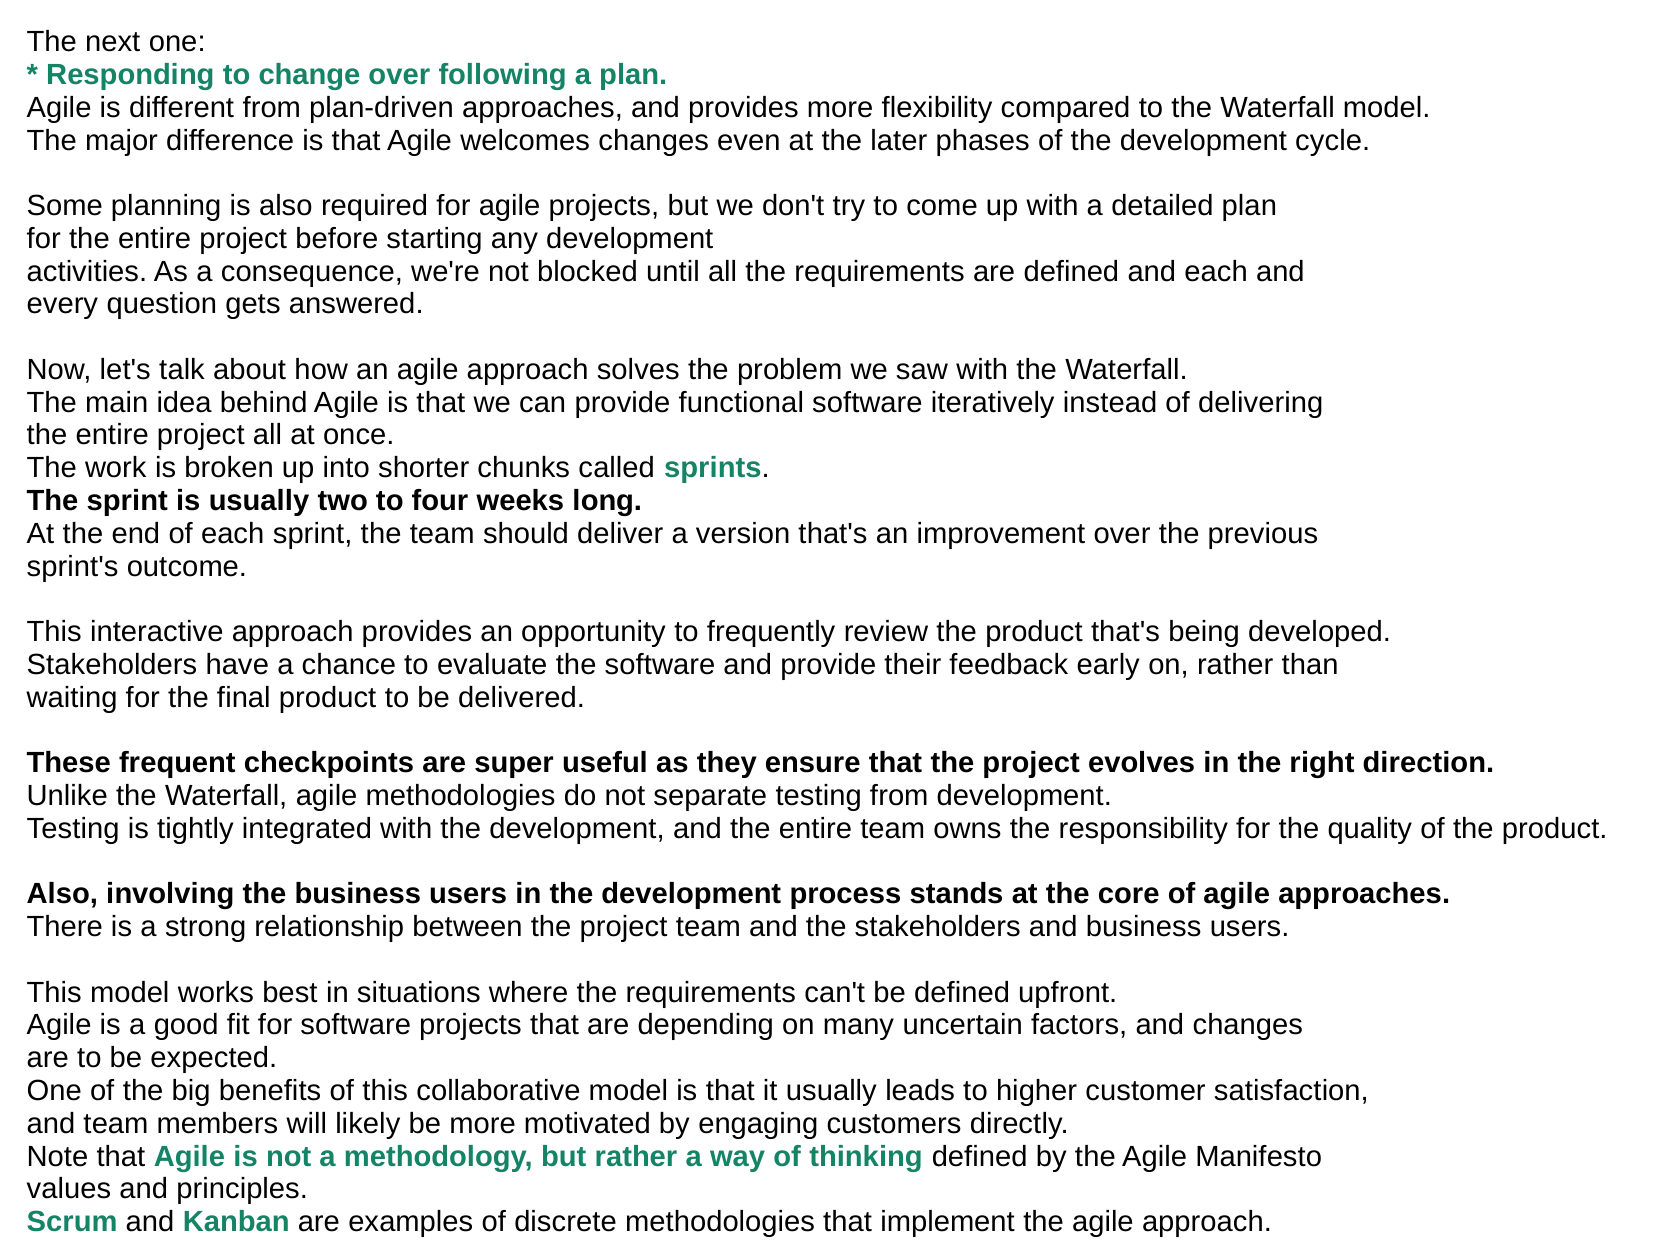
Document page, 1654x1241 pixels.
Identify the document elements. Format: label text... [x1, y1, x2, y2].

text_box The next one: * Responding to change over following a plan. Agile is different from plan-driven approaches, and provides more flexibility compared to the Waterfall model. The major difference is that Agile welcomes changes even at the later phases of the development cycle. Some planning is also required for agile projects, but we don't try to come up with a detailed plan for the entire project before starting any development activities. As a consequence, we're not blocked until all the requirements are defined and each and every question gets answered. Now, let's talk about how an agile approach solves the problem we saw with the Waterfall. The main idea behind Agile is that we can provide functional software iteratively instead of delivering the entire project all at once. The work is broken up into shorter chunks called sprints. The sprint is usually two to four weeks long. At the end of each sprint, the team should deliver a version that's an improvement over the previous sprint's outcome. This interactive approach provides an opportunity to frequently review the product that's being developed. Stakeholders have a chance to evaluate the software and provide their feedback early on, rather than waiting for the final product to be delivered. These frequent checkpoints are super useful as they ensure that the project evolves in the right direction. Unlike the Waterfall, agile methodologies do not separate testing from development. Testing is tightly integrated with the development, and the entire team owns the responsibility for the quality of the product. Also, involving the business users in the development process stands at the core of agile approaches. There is a strong relationship between the project team and the stakeholders and business users. This model works best in situations where the requirements can't be defined upfront. Agile is a good fit for software projects that are depending on many uncertain factors, and changes are to be expected. One of the big benefits of this collaborative model is that it usually leads to higher customer satisfaction, and team members will likely be more motivated by engaging customers directly. Note that Agile is not a methodology, but rather a way of thinking defined by the Agile Manifesto values and principles. Scrum and Kanban are examples of discrete methodologies that implement the agile approach. [11, 17, 1636, 1241]
